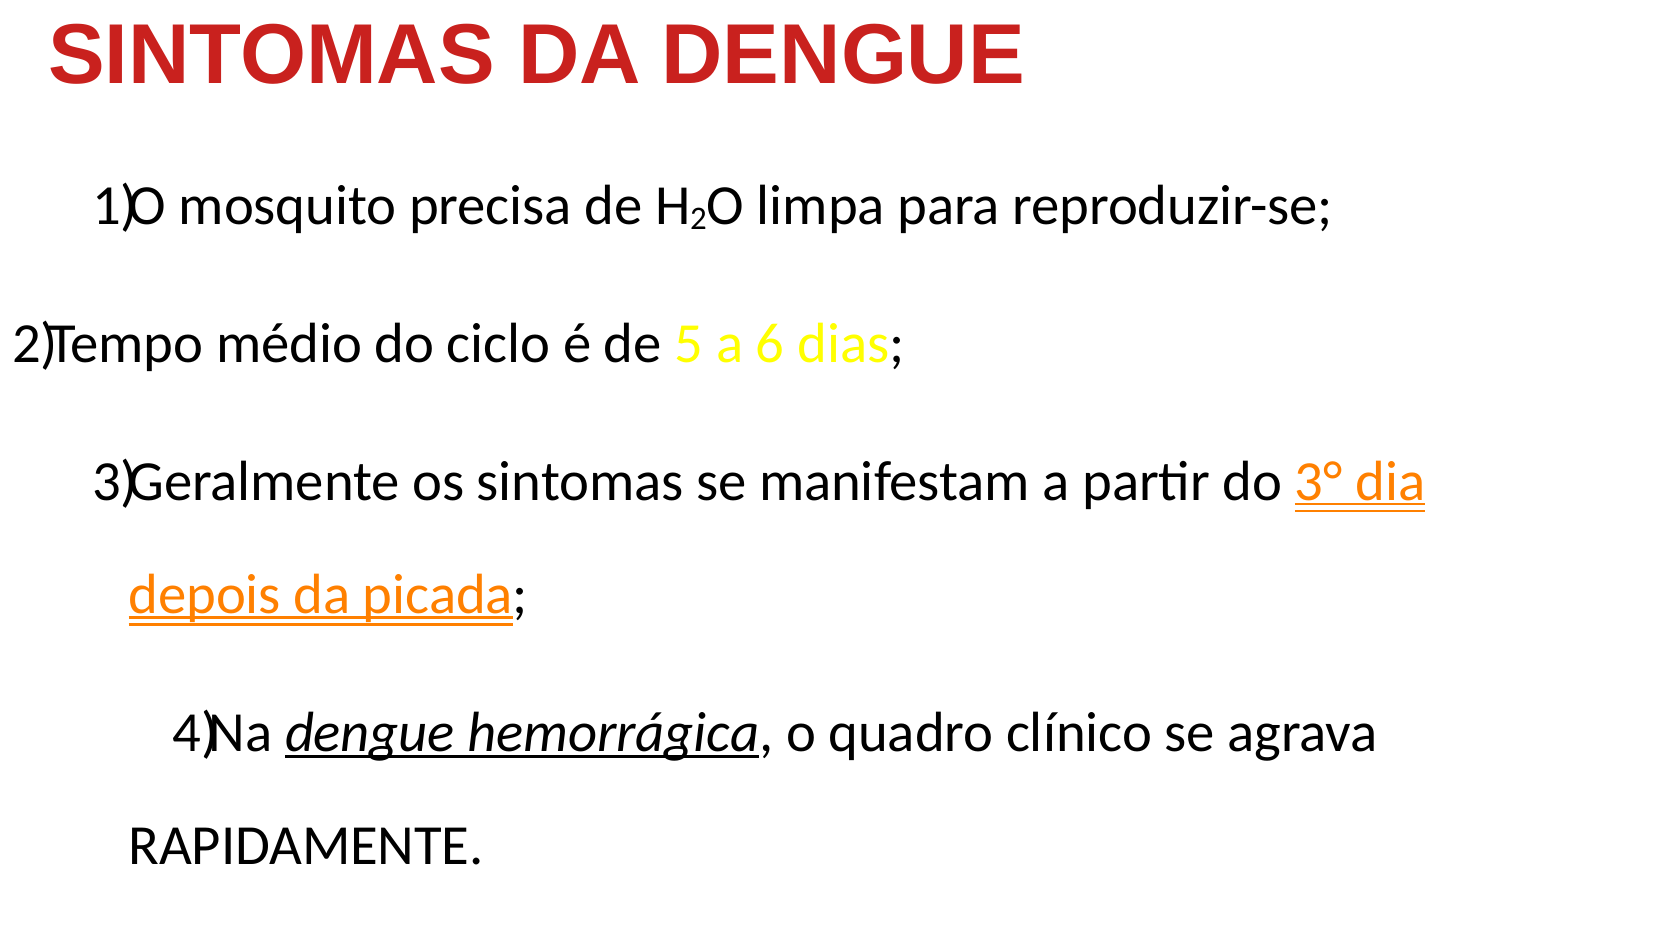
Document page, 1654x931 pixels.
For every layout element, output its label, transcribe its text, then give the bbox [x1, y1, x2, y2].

list SINTOMAS DA DENGUE O mosquito precisa de H2O limpa para reproduzir-se; Tempo médio do ciclo é de 5 a 6 dias; Geralmente os sintomas se manifestam a partir do 3° dia depois da picada; Na dengue hemorrágica, o quadro clínico se agrava RAPIDAMENTE. [0, 0, 1625, 886]
